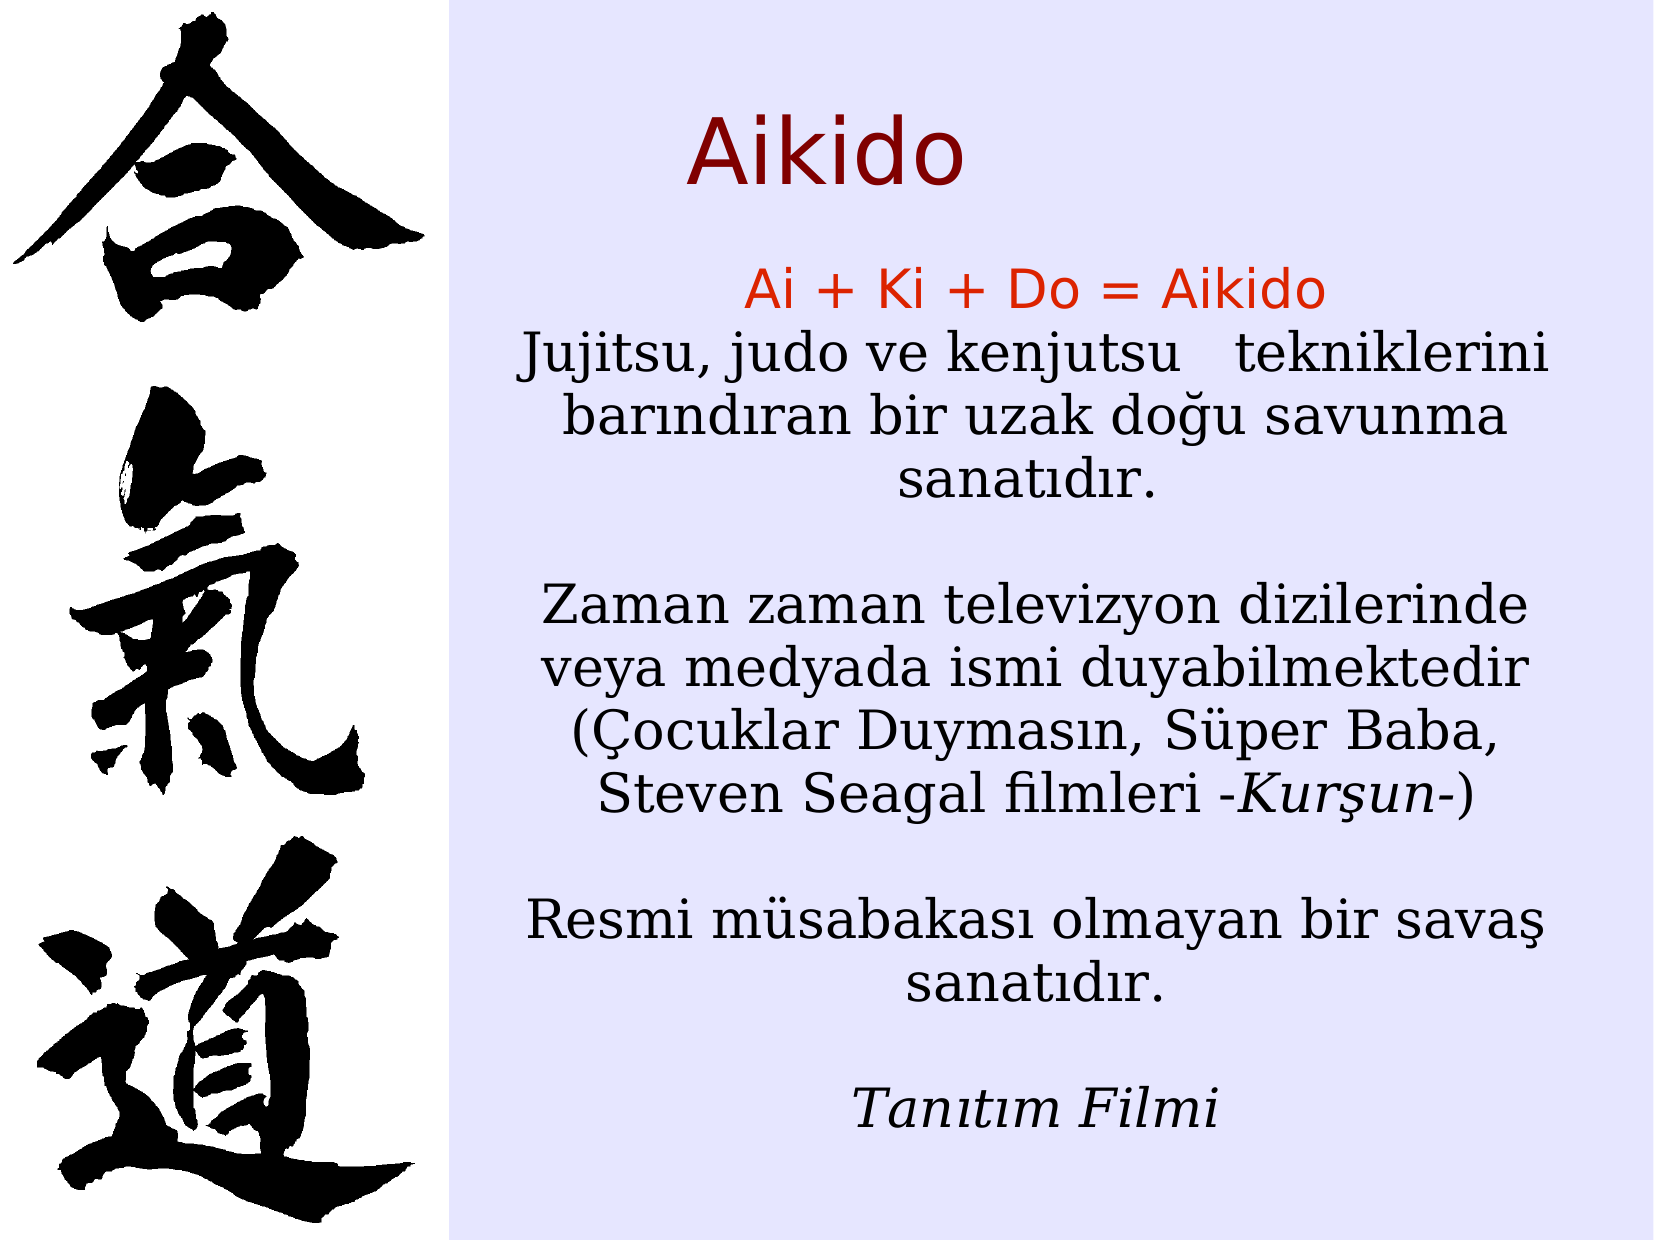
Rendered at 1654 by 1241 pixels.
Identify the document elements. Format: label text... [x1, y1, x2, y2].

subtitle Ai + Ki + Do = Aikido Jujitsu, judo ve kenjutsu tekniklerini barındıran bir uzak doğu savunma sanatıdır. Zaman zaman televizyon dizilerinde veya medyada ismi duyabilmektedir (Çocuklar Duymasın, Süper Baba, Steven Seagal filmleri -Kurşun-) Resmi müsabakası olmayan bir savaş sanatıdır. Tanıtım Filmi [501, 258, 1571, 1141]
picture [0, 0, 449, 1241]
title Aikido [449, 49, 1571, 257]
